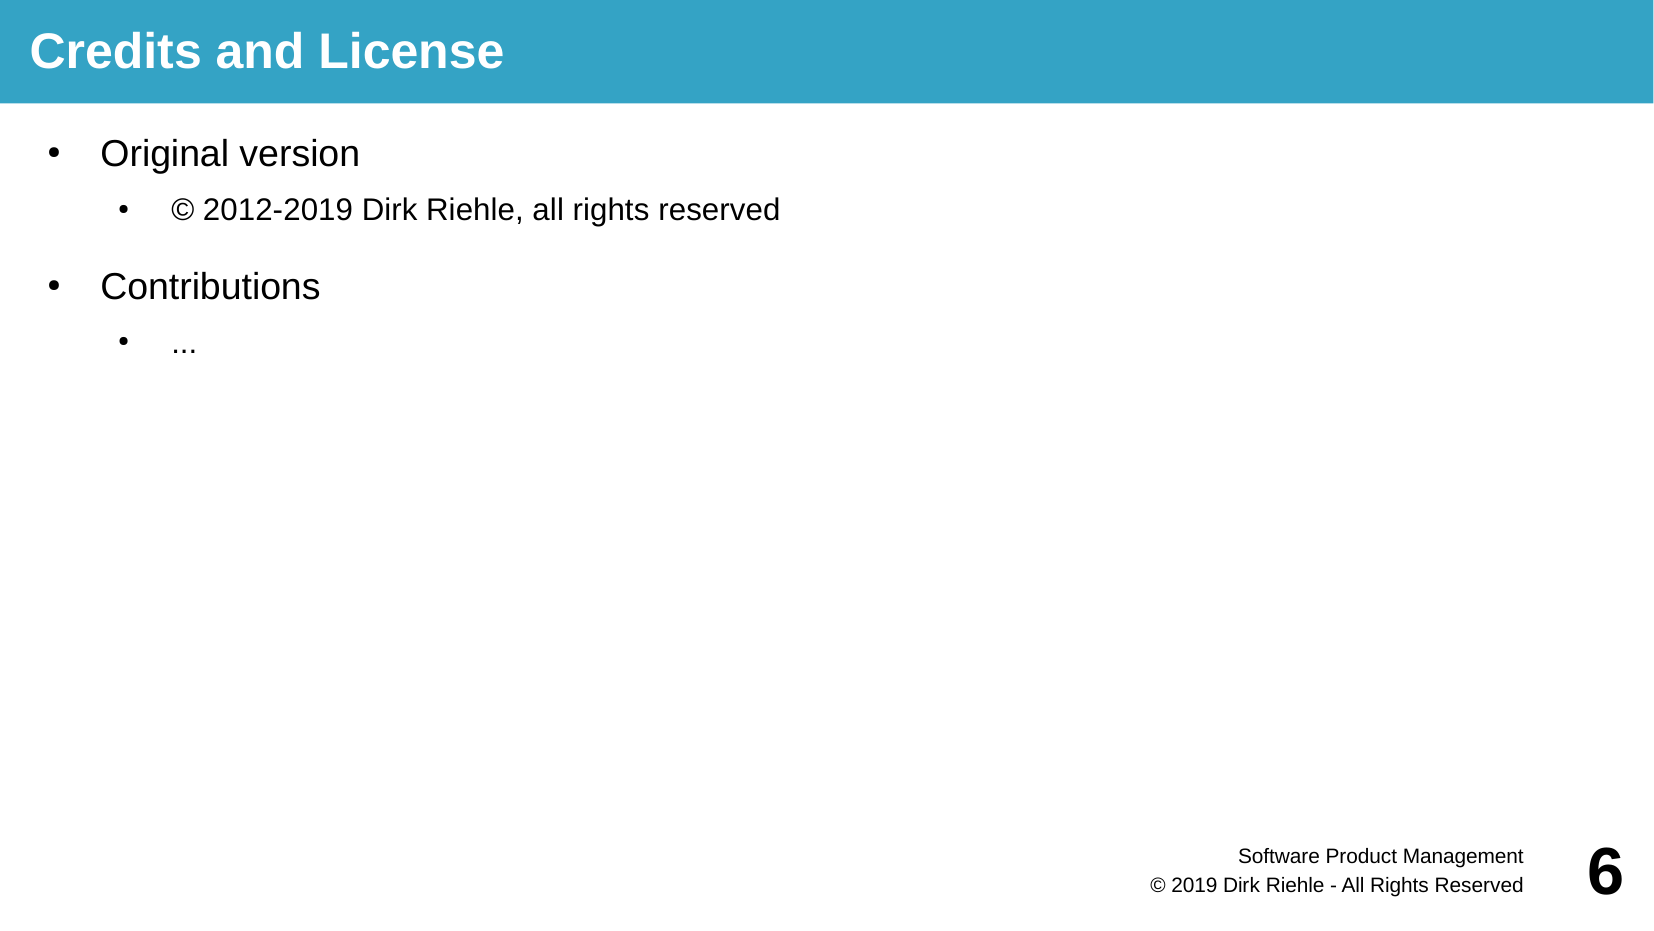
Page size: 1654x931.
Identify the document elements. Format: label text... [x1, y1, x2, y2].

list Original version © 2012-2019 Dirk Riehle, all rights reserved Contributions ... [29, 132, 1625, 813]
title Credits and License [0, 0, 1654, 104]
